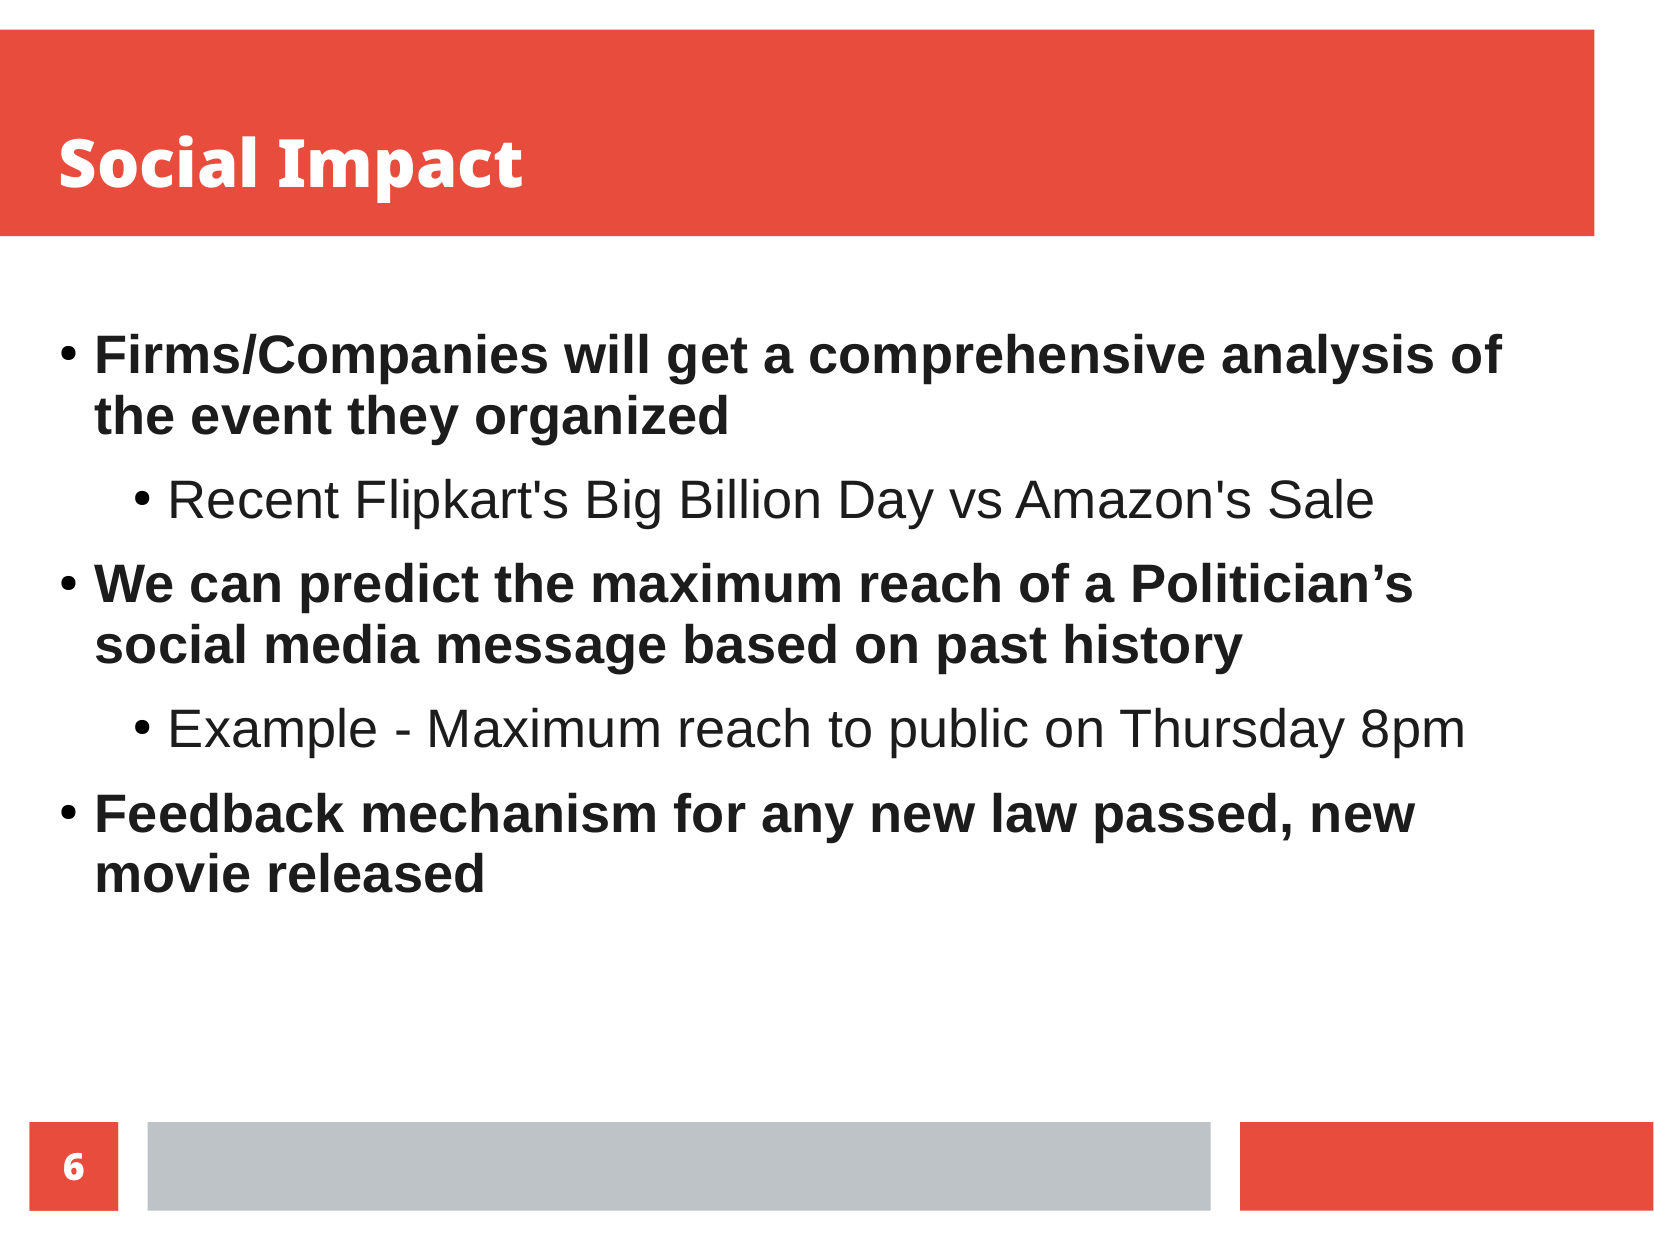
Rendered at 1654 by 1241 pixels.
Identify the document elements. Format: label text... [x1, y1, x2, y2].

title Social Impact [59, 59, 1595, 207]
list Firms/Companies will get a comprehensive analysis of the event they organized Recent Flipkart's Big Billion Day vs Amazon's Sale We can predict the maximum reach of a Politician’s social media message based on past history Example - Maximum reach to public on Thursday 8pm Feedback mechanism for any new law passed, new movie released [59, 324, 1565, 1093]
